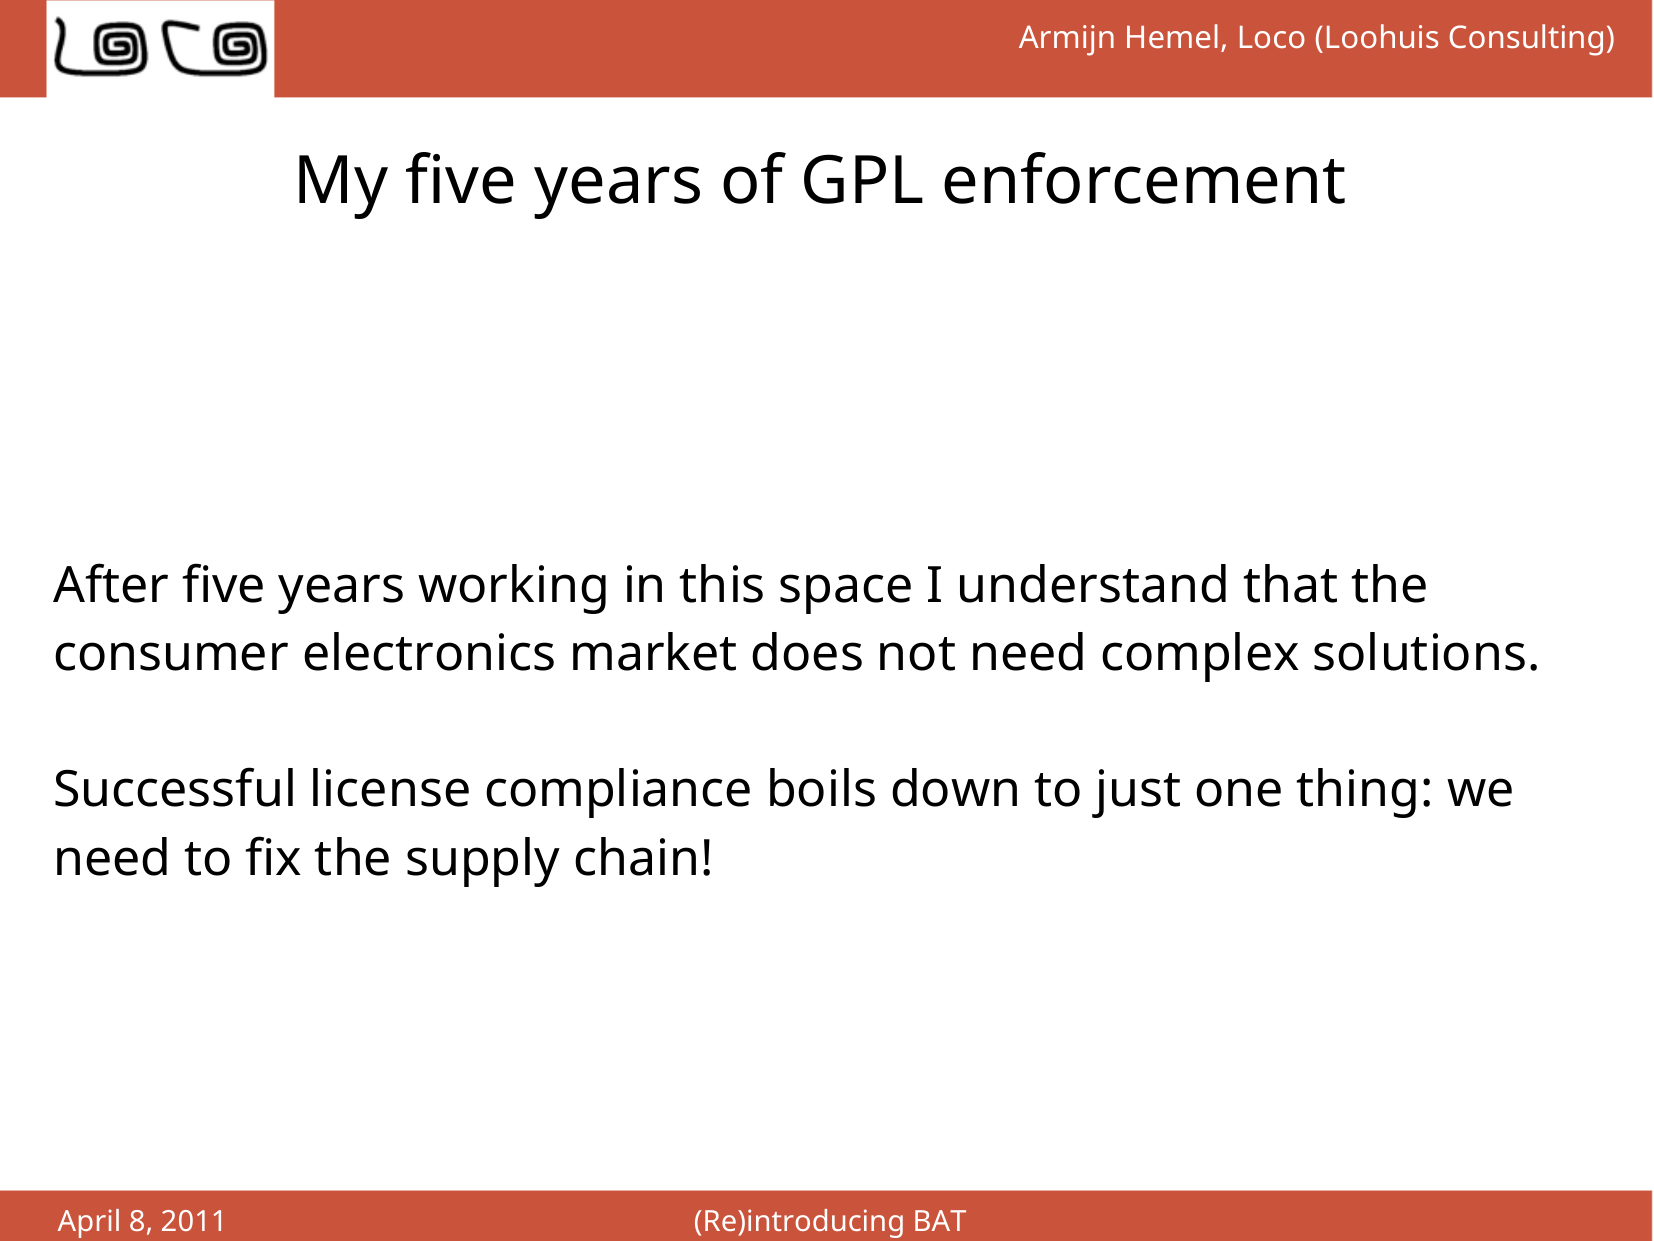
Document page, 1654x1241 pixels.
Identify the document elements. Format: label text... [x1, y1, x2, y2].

title My five years of GPL enforcement [47, 125, 1595, 229]
picture [0, 0, 1654, 1241]
subtitle After five years working in this space I understand that the consumer electronics market does not need complex solutions. Successful license compliance boils down to just one thing: we need to fix the supply chain! [53, 265, 1595, 1173]
